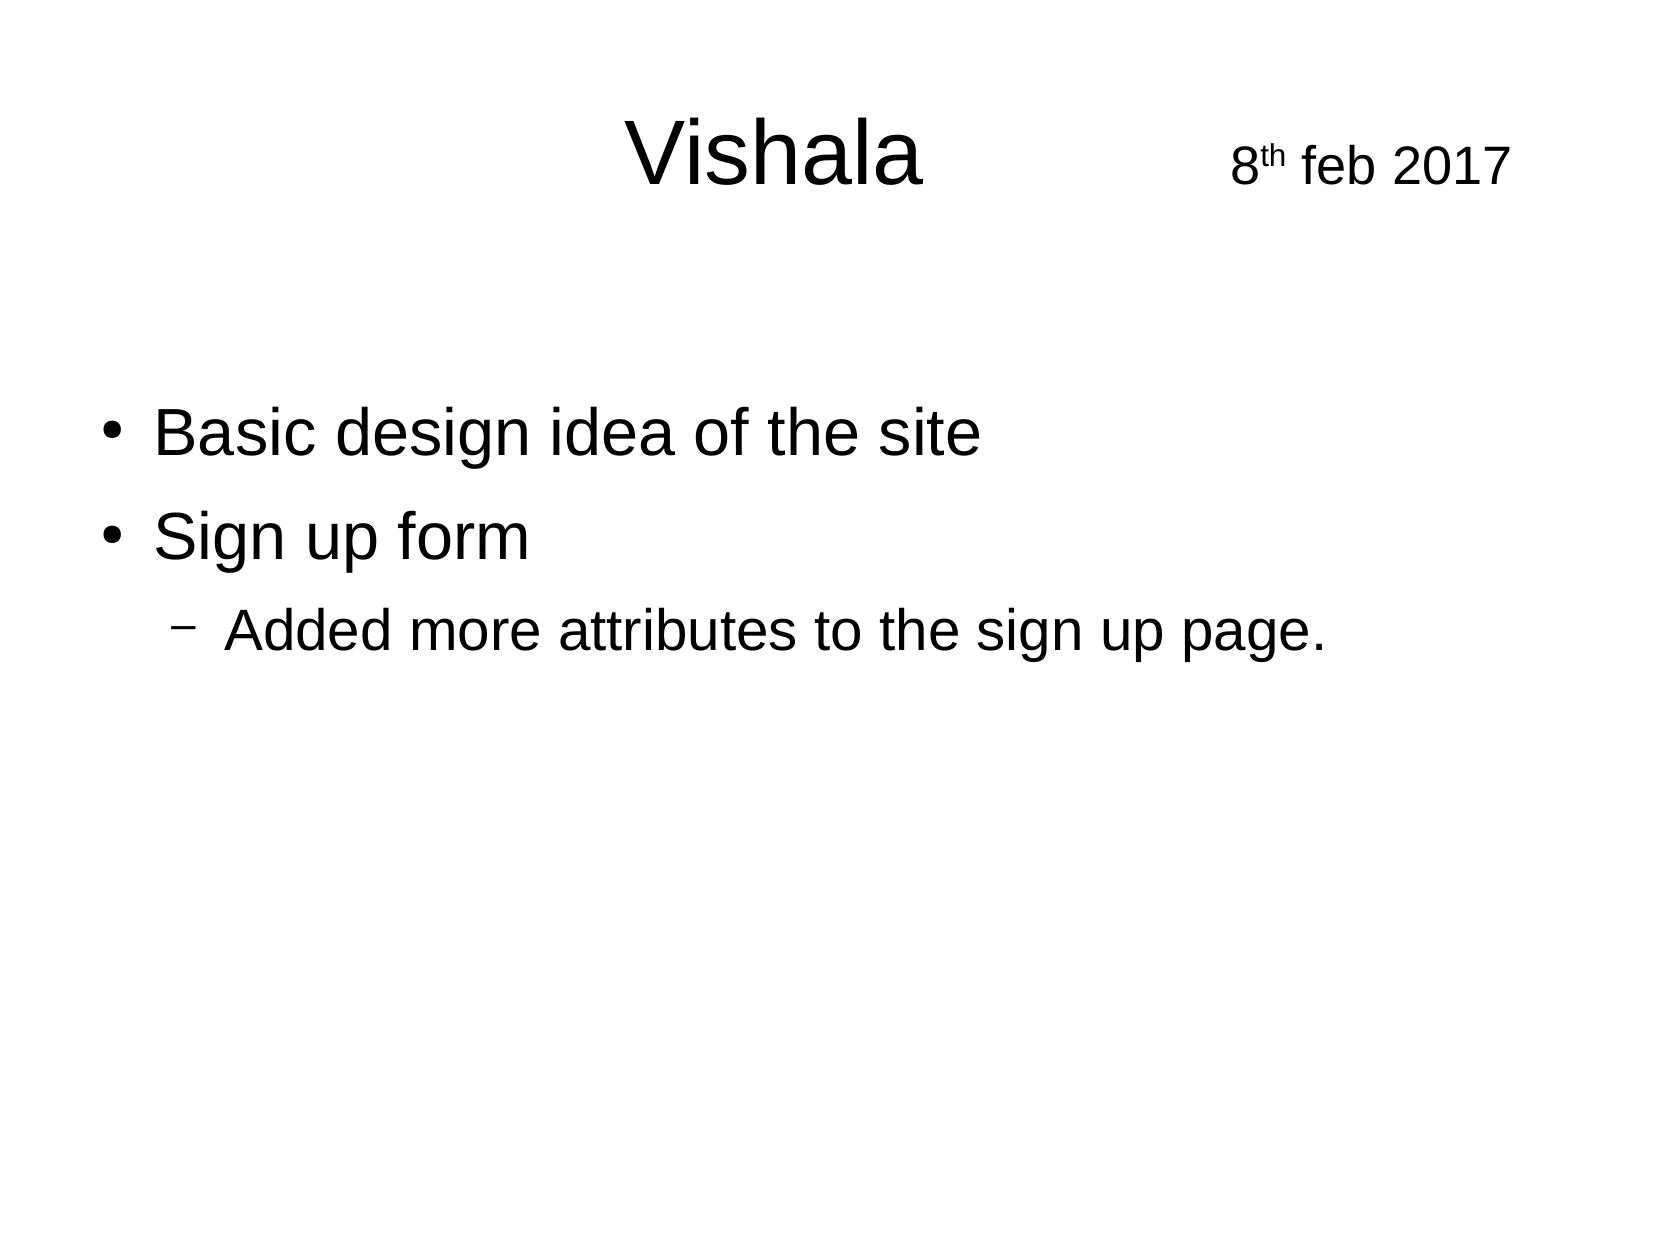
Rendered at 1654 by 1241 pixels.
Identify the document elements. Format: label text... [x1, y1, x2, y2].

title Vishala 8th feb 2017 [82, 49, 1571, 257]
list Basic design idea of the site Sign up form Added more attributes to the sign up page. [82, 290, 1571, 1010]
